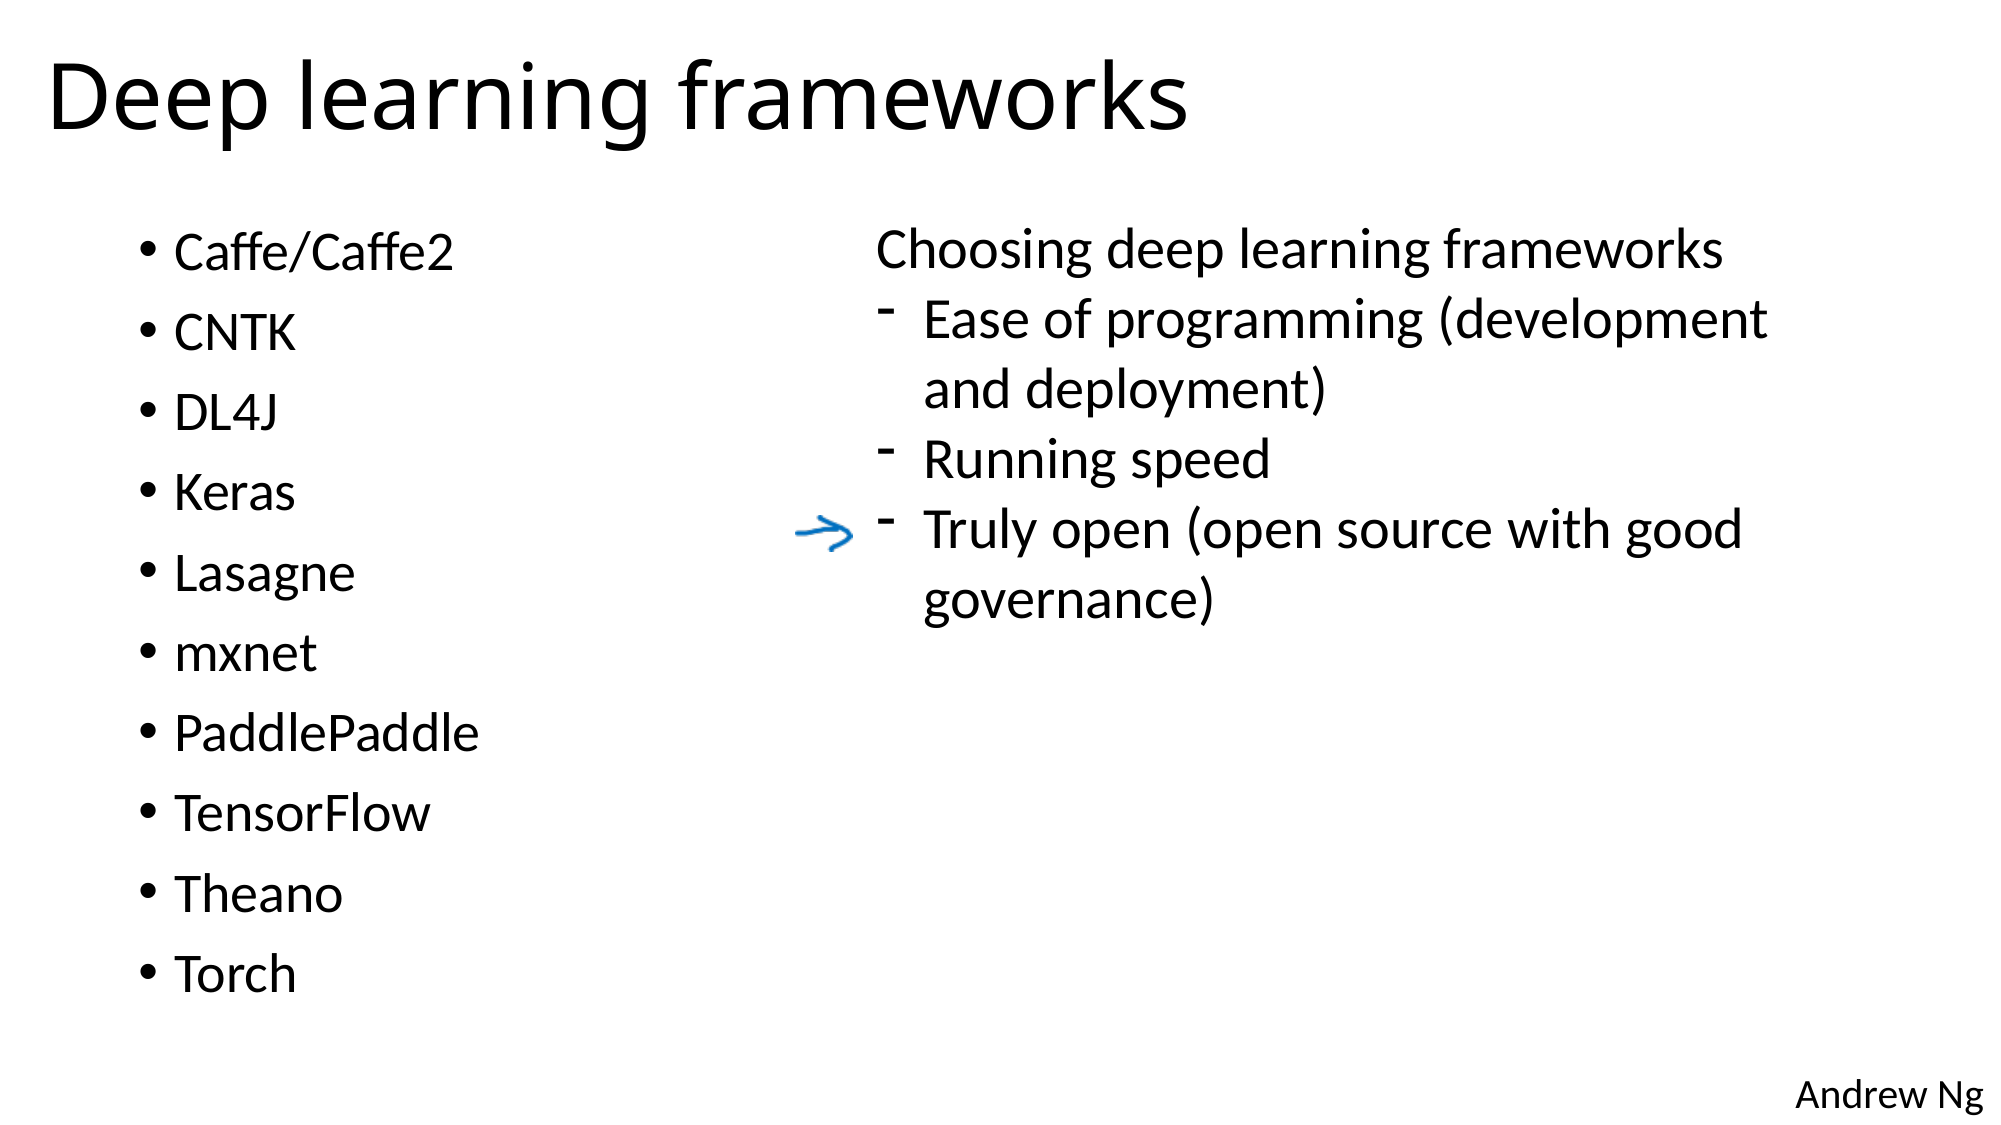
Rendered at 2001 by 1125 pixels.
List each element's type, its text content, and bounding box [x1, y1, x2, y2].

picture [795, 515, 853, 552]
text_box Choosing deep learning frameworks Ease of programming (development and deployment) Running speed Truly open (open source with good governance) [861, 202, 1849, 638]
title Deep learning frameworks [30, 29, 1755, 248]
list Caffe/Caffe2 CNTK DL4J Keras Lasagne mxnet PaddlePaddle TensorFlow Theano Torch [123, 214, 1849, 1016]
